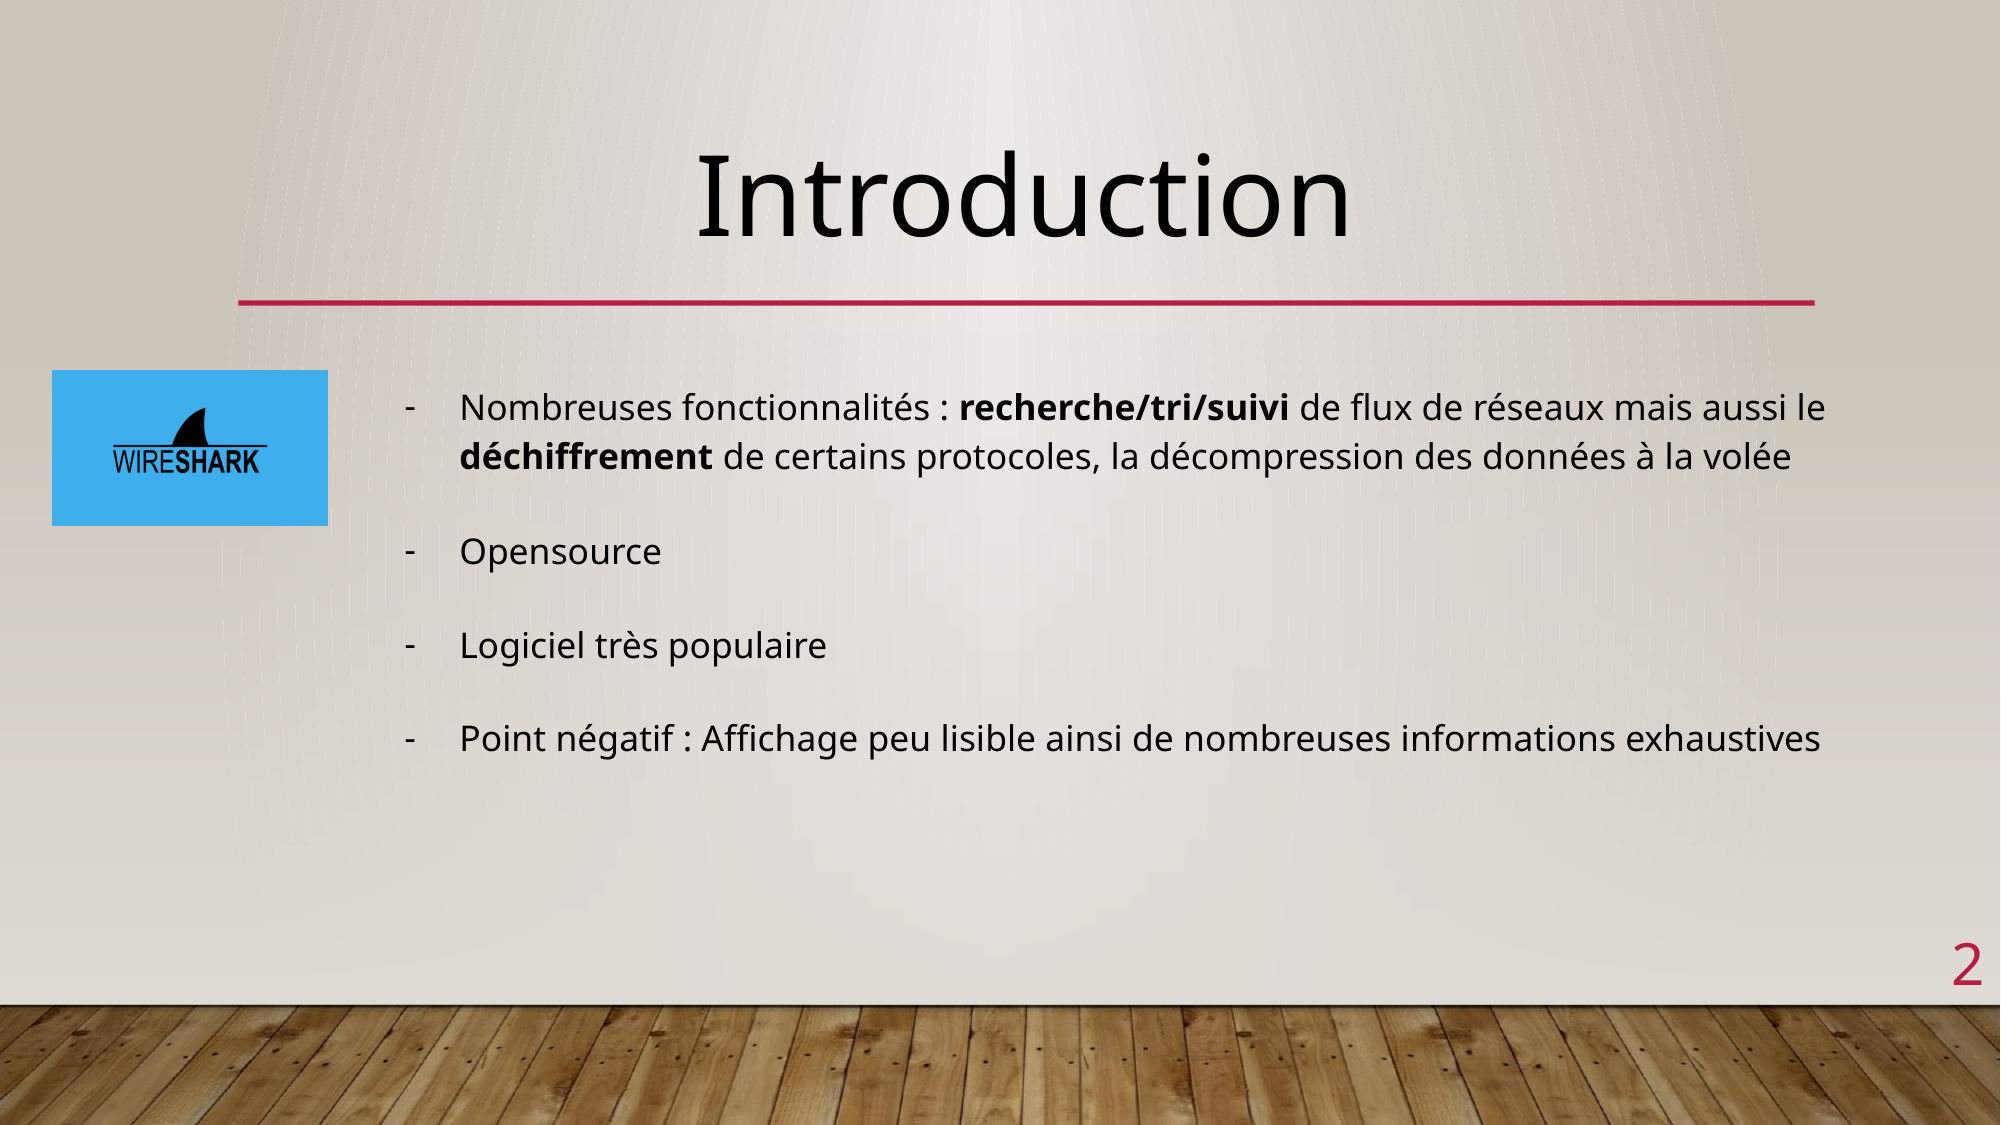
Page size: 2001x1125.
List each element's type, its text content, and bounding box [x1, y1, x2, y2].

title Introduction [238, 131, 1814, 305]
picture [52, 370, 328, 526]
picture [0, 1005, 2000, 1125]
list Nombreuses fonctionnalités : recherche/tri/suivi de flux de réseaux mais aussi le déchiffrement de certains protocoles, la décompression des données à la volée Opensource Logiciel très populaire Point négatif : Affichage peu lisible ainsi de nombreuses informations exhaustives [369, 370, 1945, 815]
slide_number <number> [1866, 920, 2000, 1003]
